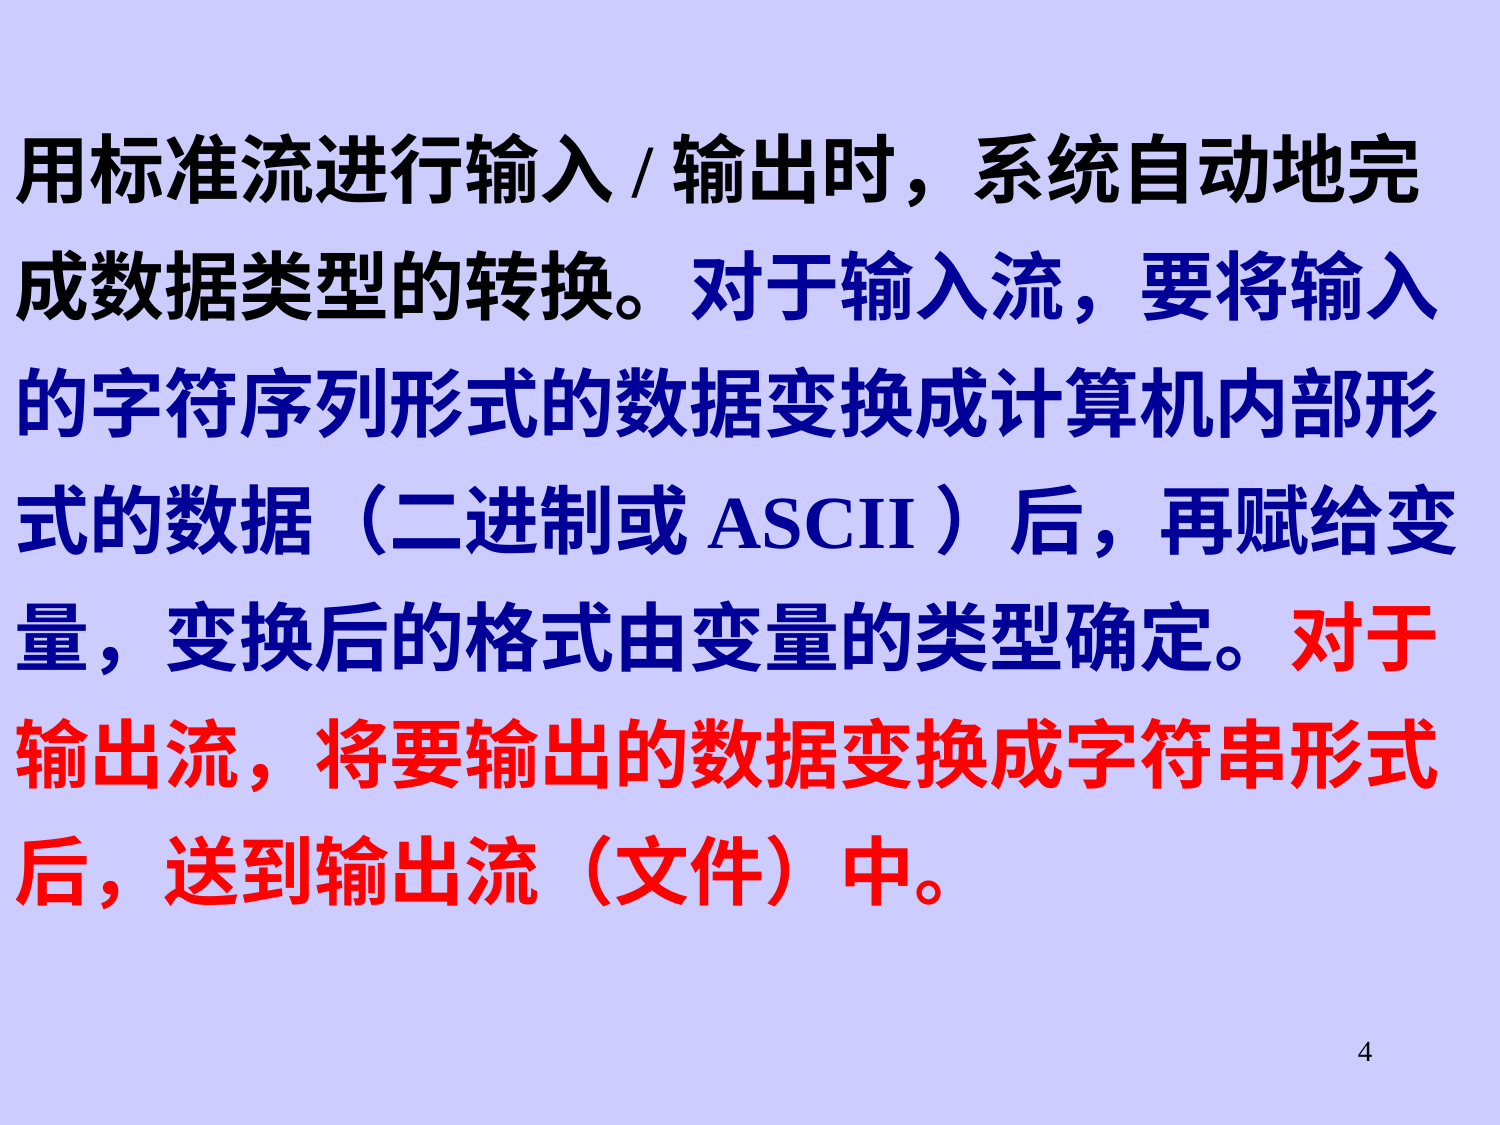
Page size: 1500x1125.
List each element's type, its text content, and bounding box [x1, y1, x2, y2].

text_box 用标准流进行输入/输出时，系统自动地完成数据类型的转换。对于输入流，要将输入的字符序列形式的数据变换成计算机内部形式的数据（二进制或ASCII）后，再赋给变量，变换后的格式由变量的类型确定。对于输出流，将要输出的数据变换成字符串形式后，送到输出流（文件）中。 [0, 87, 1500, 922]
text_box <编号> [1074, 1025, 1388, 1101]
